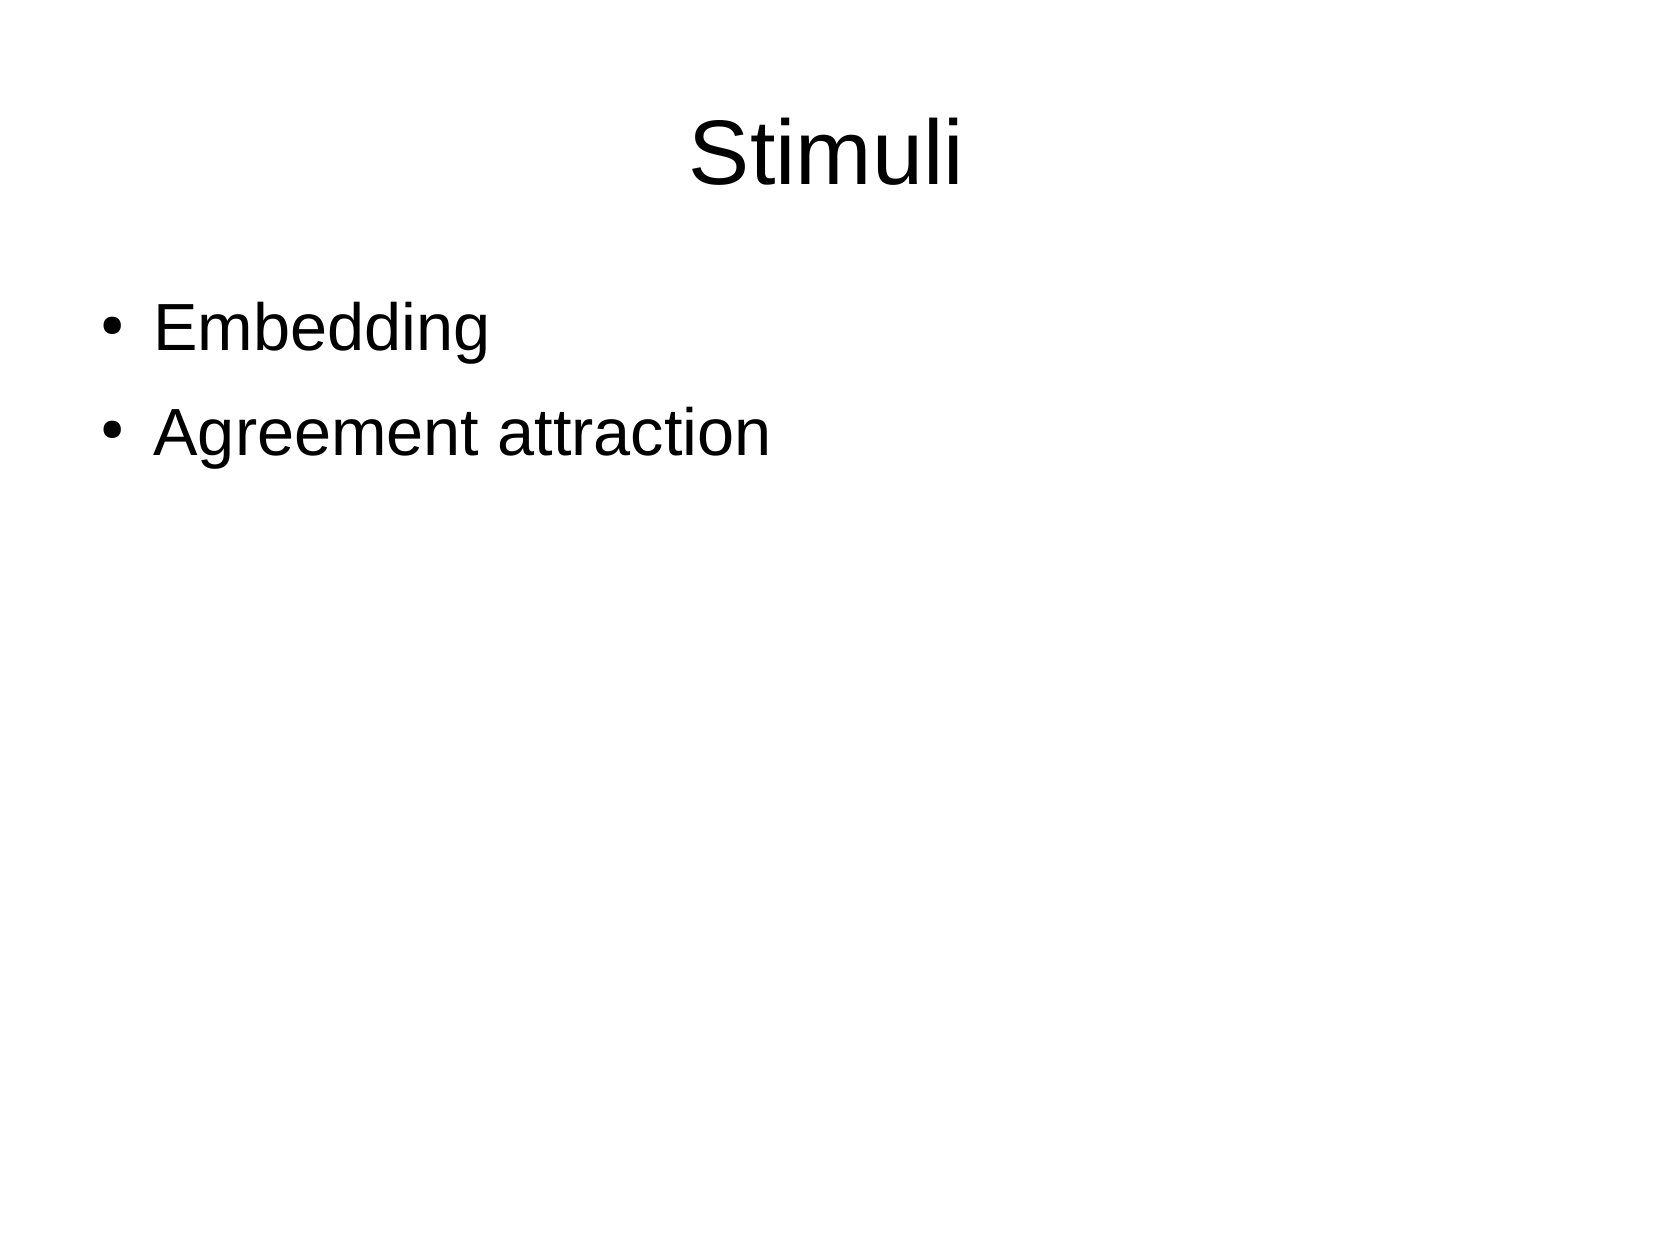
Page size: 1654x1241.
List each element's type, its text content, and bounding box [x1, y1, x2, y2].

list Embedding Agreement attraction [82, 290, 1571, 1010]
title Stimuli [82, 49, 1571, 257]
